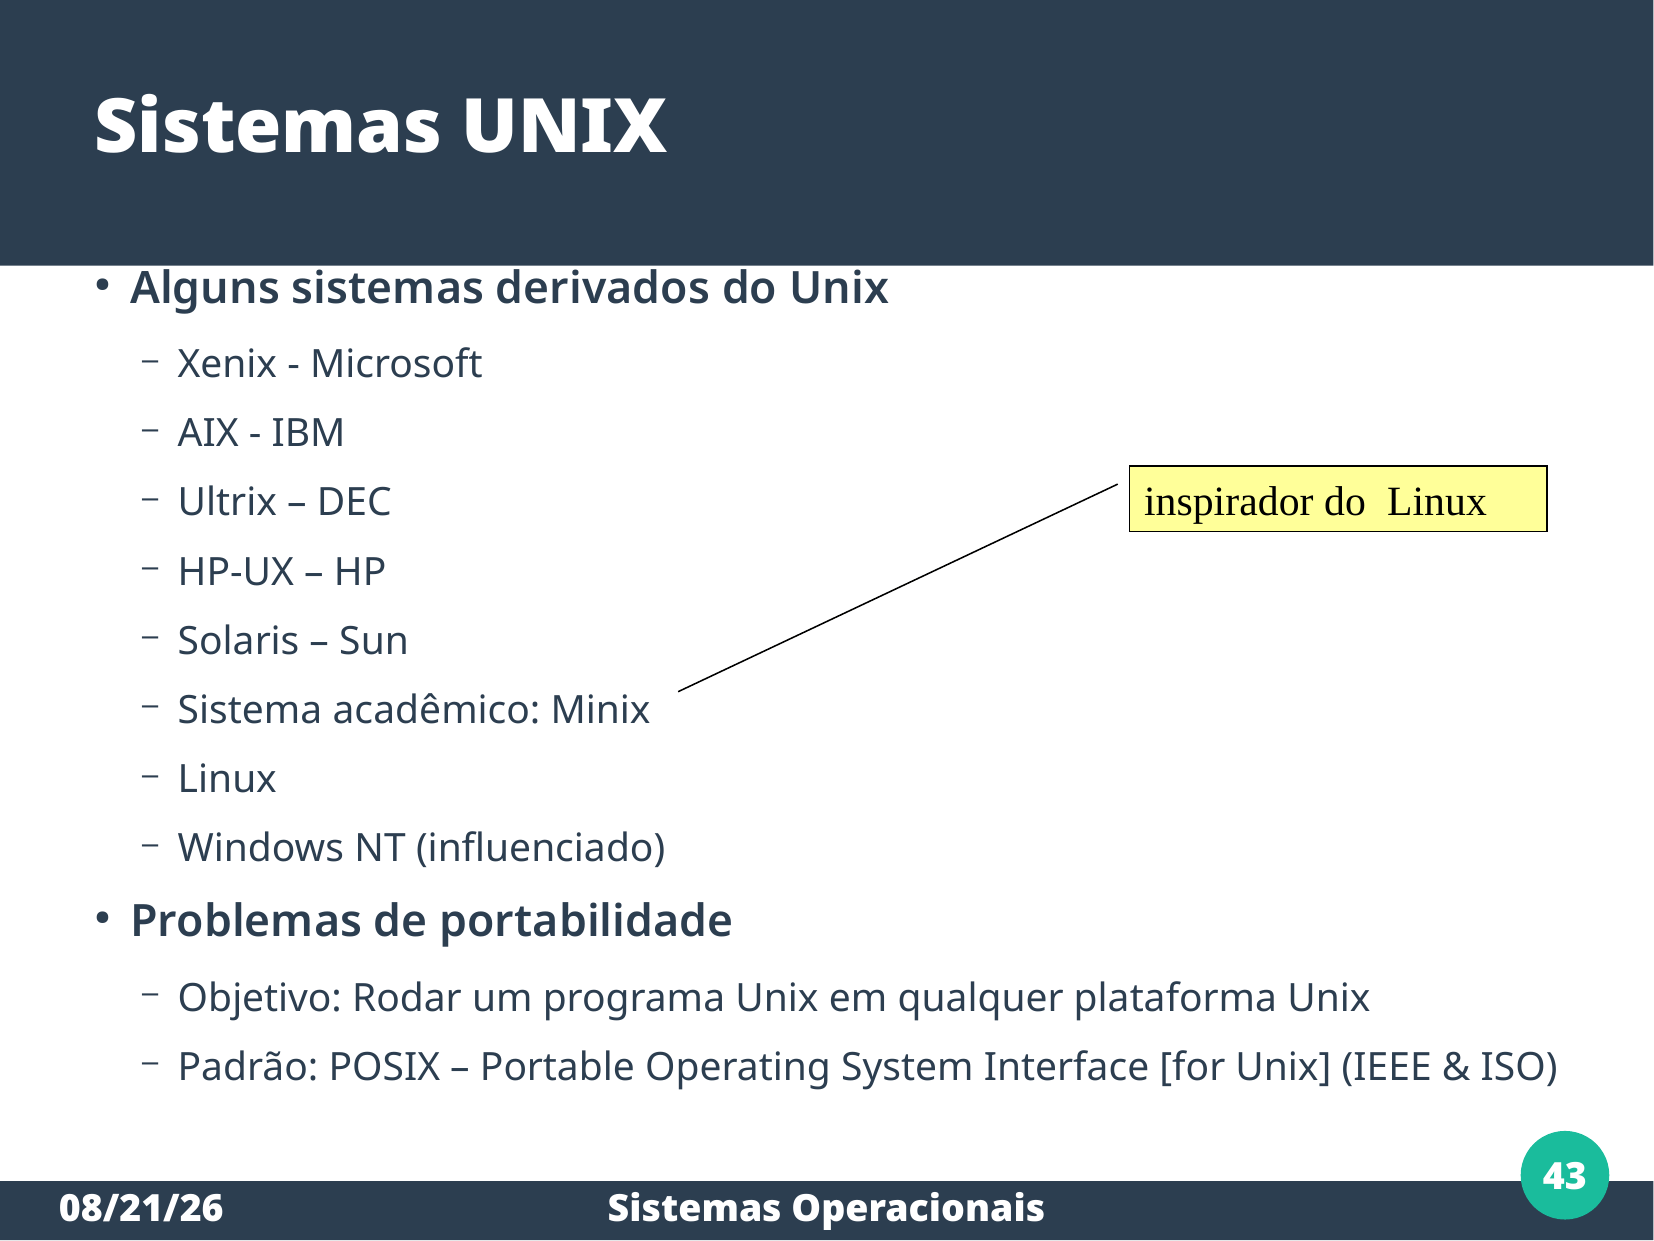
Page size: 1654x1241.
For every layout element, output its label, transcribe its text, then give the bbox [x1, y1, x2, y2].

text_box inspirador do Linux [1129, 466, 1547, 532]
list Alguns sistemas derivados do Unix Xenix - Microsoft AIX - IBM Ultrix – DEC HP-UX – HP Solaris – Sun Sistema acadêmico: Minix Linux Windows NT (influenciado) Problemas de portabilidade Objetivo: Rodar um programa Unix em qualquer plataforma Unix Padrão: POSIX – Portable Operating System Interface [for Unix] (IEEE & ISO) [82, 255, 1571, 1108]
title Sistemas UNIX [59, 49, 1595, 207]
